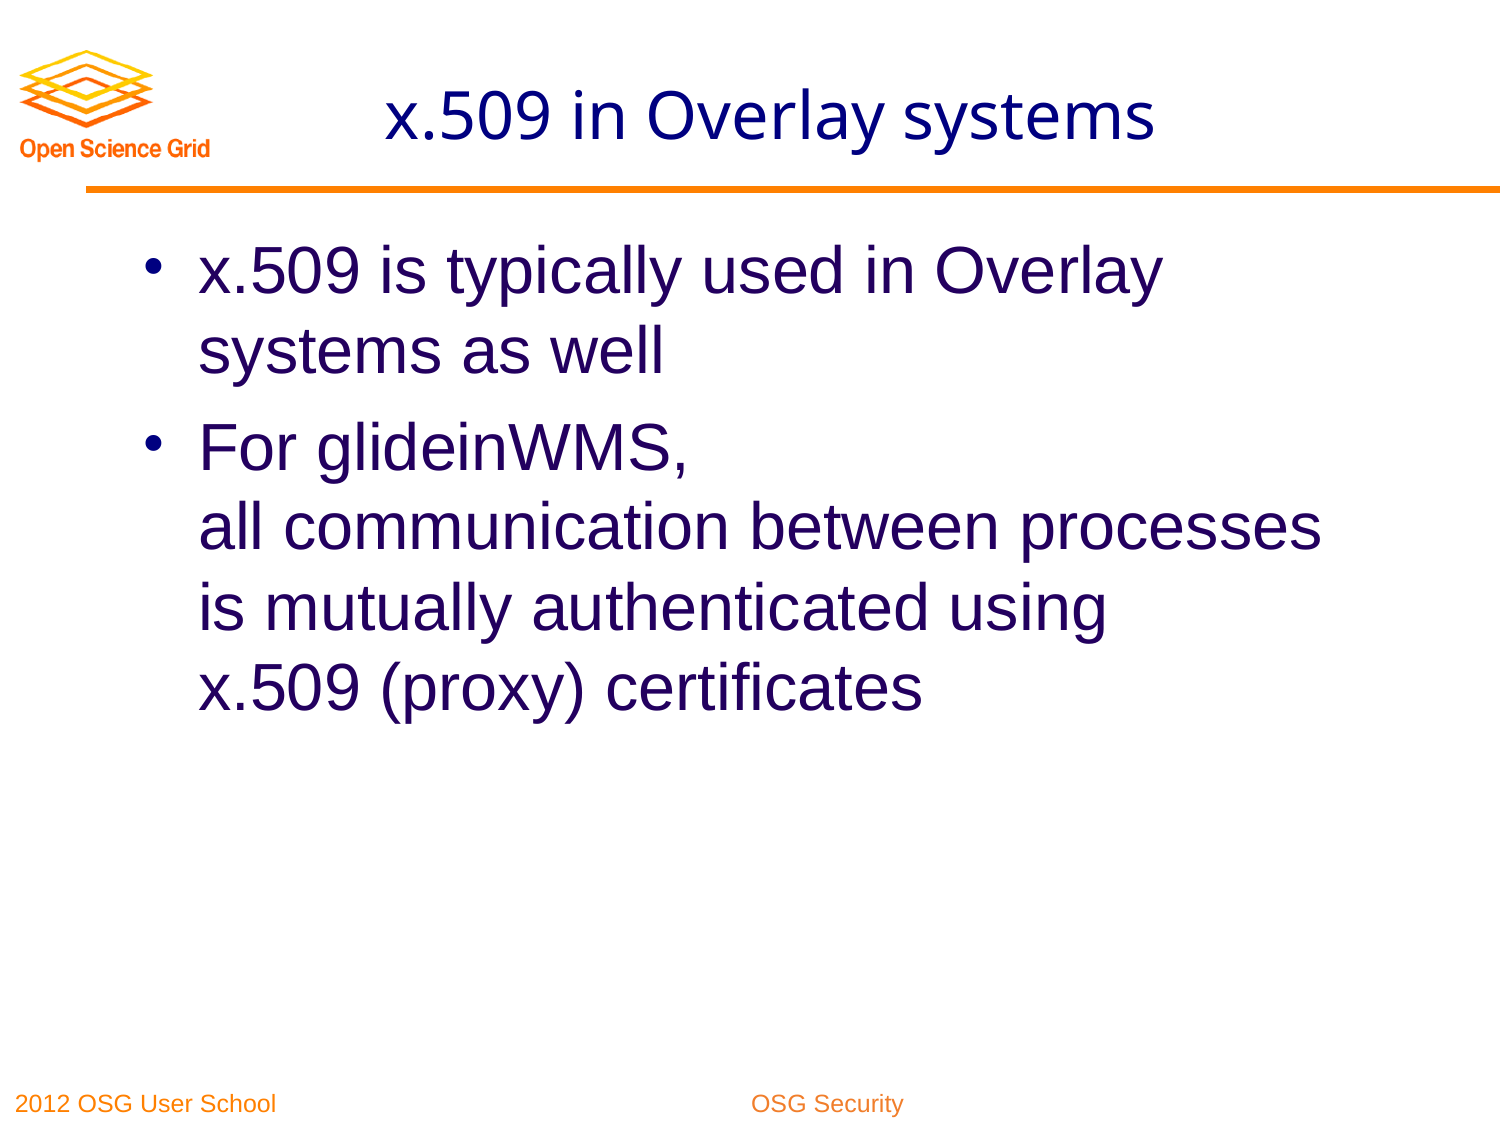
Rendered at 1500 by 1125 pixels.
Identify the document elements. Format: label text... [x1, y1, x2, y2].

list x.509 is typically used in Overlay systems as well For glideinWMS, all communication between processes is mutually authenticated using x.509 (proxy) certificates [127, 218, 1403, 962]
picture [0, 27, 201, 179]
title x.509 in Overlay systems [201, 18, 1342, 207]
